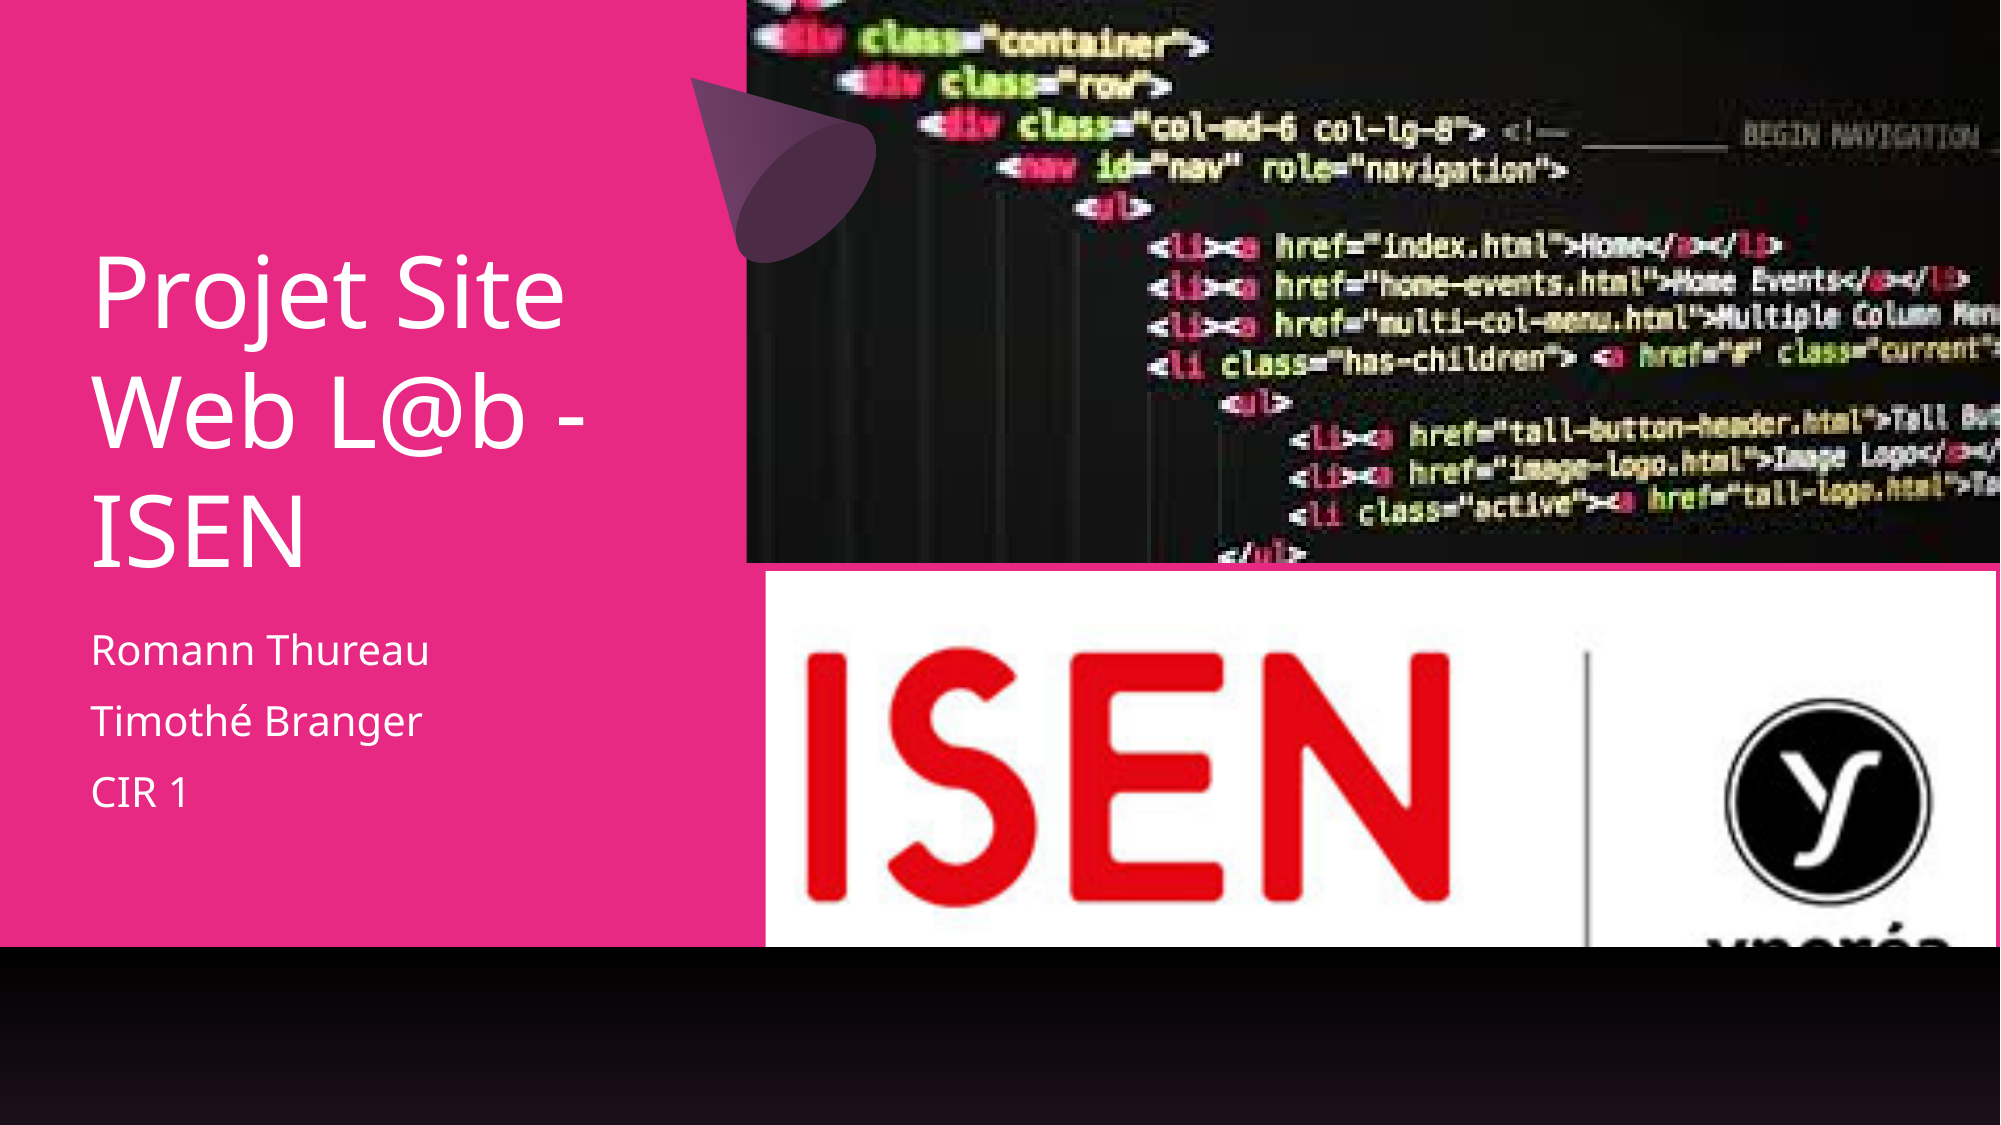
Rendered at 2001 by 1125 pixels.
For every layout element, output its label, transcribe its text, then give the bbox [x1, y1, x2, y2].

picture [765, 571, 1996, 947]
text_box [0, 0, 2000, 1125]
subtitle Romann Thureau Timothé Branger CIR 1 [90, 623, 676, 1000]
title Projet Site Web L@b -ISEN [90, 218, 676, 588]
picture [746, 0, 2000, 563]
